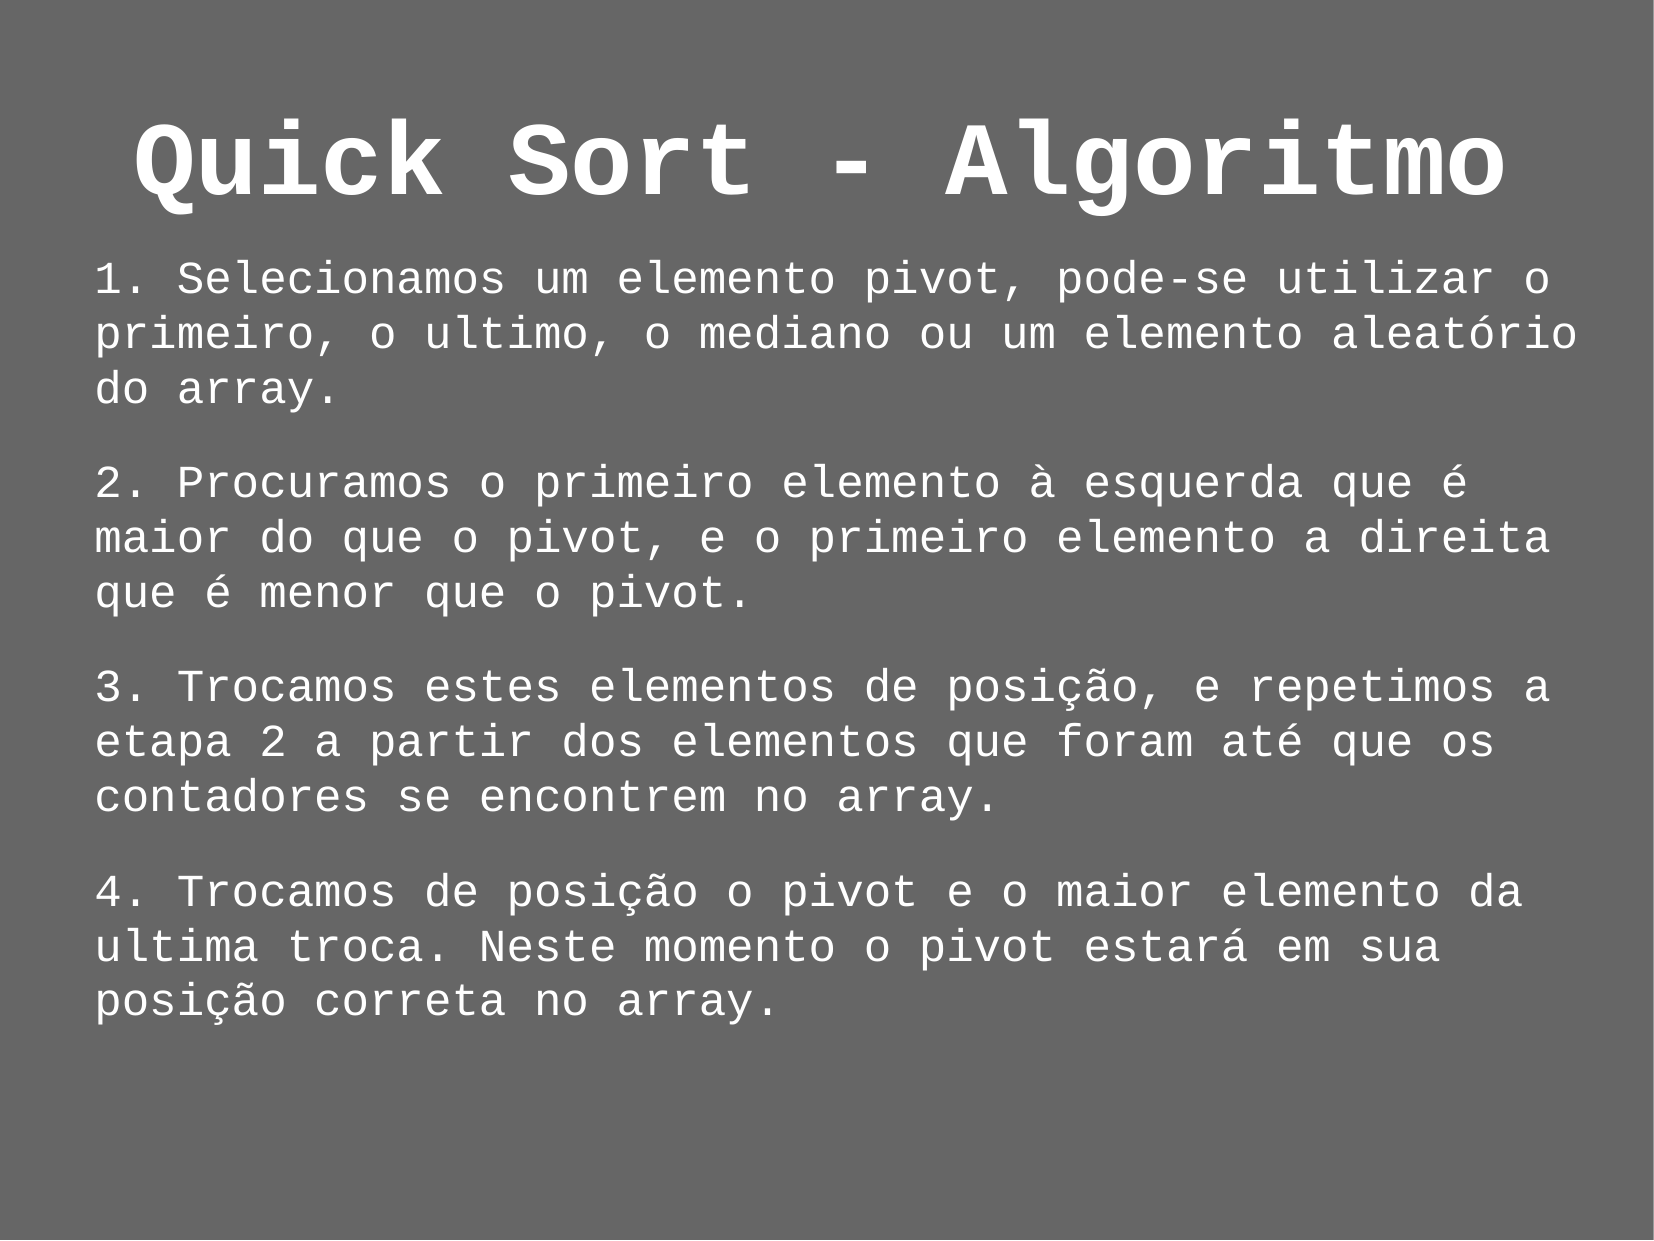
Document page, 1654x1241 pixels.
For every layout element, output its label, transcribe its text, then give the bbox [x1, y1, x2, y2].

text_box Quick Sort - Algoritmo [1091, 148, 1112, 183]
text_box Quick Sort - Algoritmo [23, 90, 1618, 216]
text_box 1. Selecionamos um elemento pivot, pode-se utilizar o primeiro, o ultimo, o mediano ou um elemento aleatório do array. 2. Procuramos o primeiro elemento à esquerda que é maior do que o pivot, e o primeiro elemento a direita que é menor que o pivot. 3. Trocamos estes elementos de posição, e repetimos a etapa 2 a partir dos elementos que foram até que os contadores se encontrem no array. 4. Trocamos de posição o pivot e o maior elemento da ultima troca. Neste momento o pivot estará em sua posição correta no array. [23, 247, 1618, 1193]
